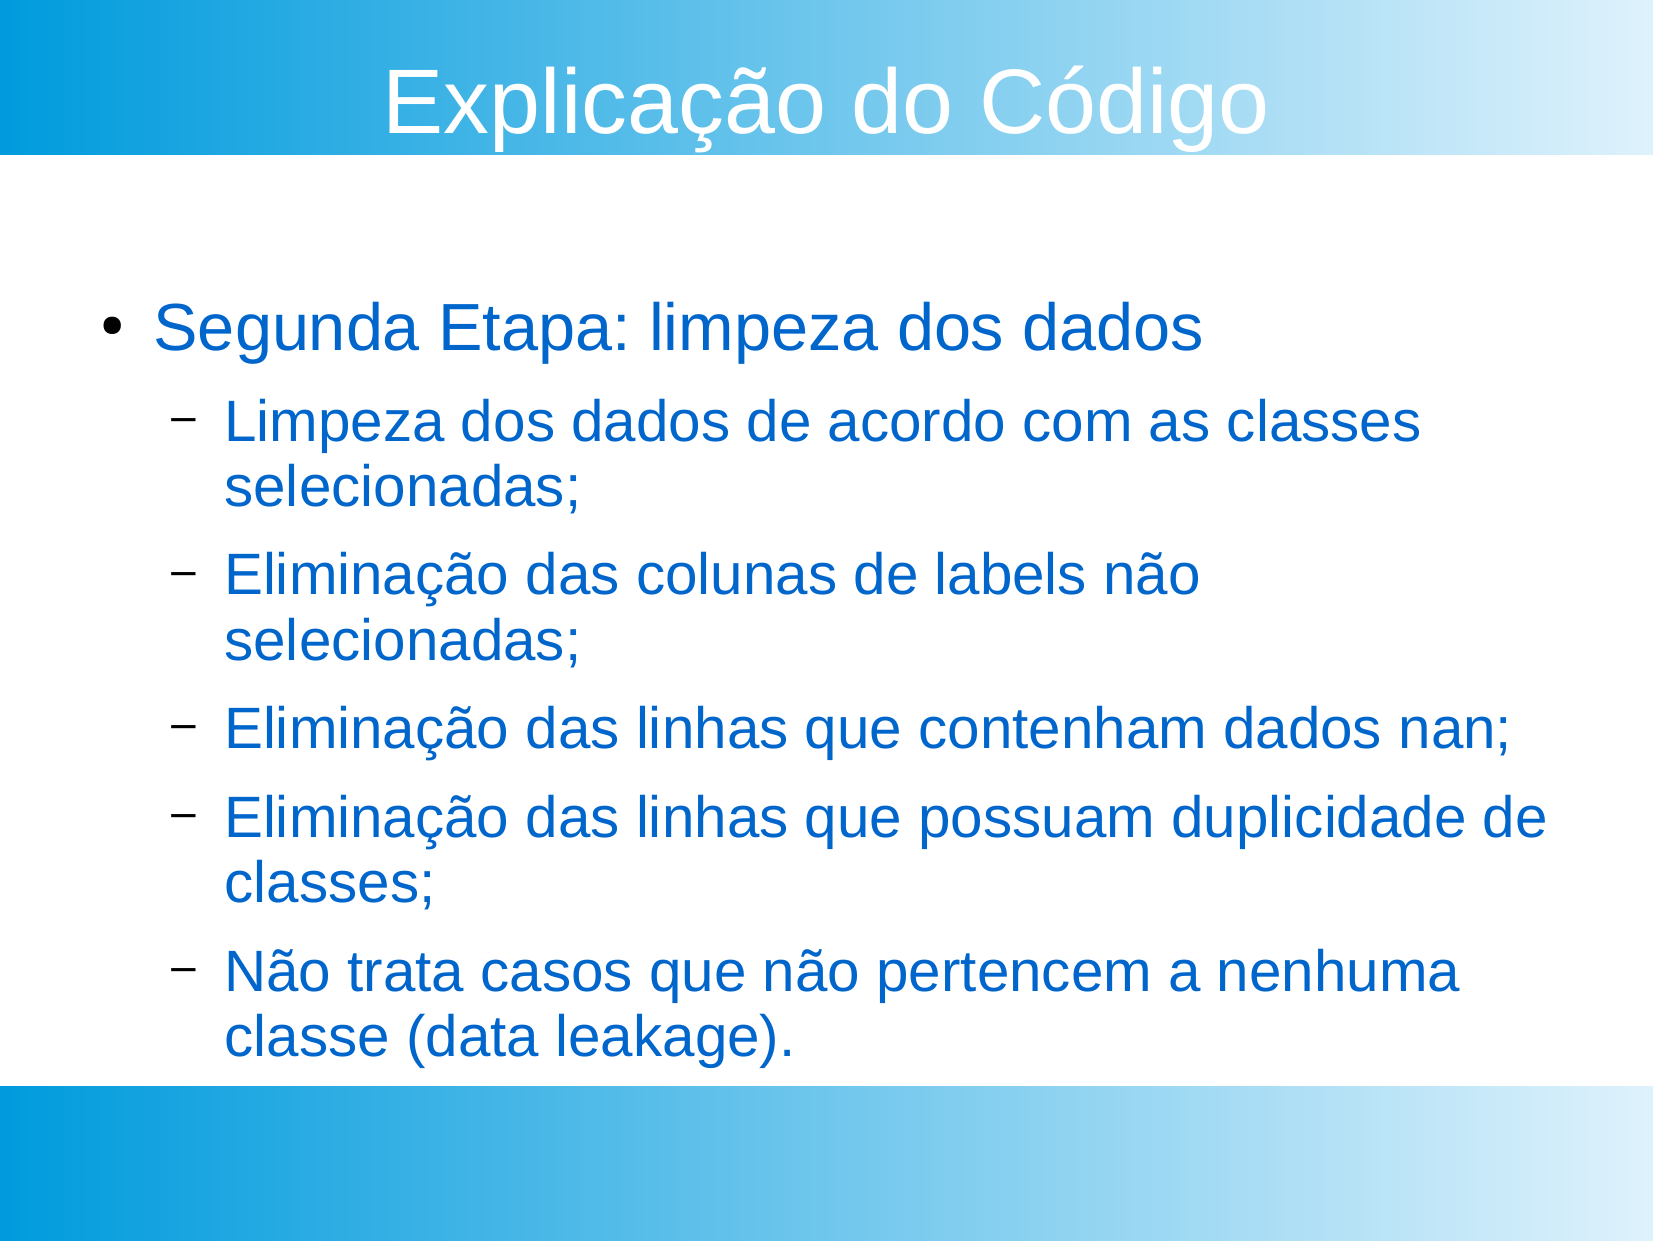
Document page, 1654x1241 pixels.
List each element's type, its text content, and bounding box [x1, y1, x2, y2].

title Explicação do Código [82, 49, 1571, 155]
list Segunda Etapa: limpeza dos dados Limpeza dos dados de acordo com as classes selecionadas; Eliminação das colunas de labels não selecionadas; Eliminação das linhas que contenham dados nan; Eliminação das linhas que possuam duplicidade de classes; Não trata casos que não pertencem a nenhuma classe (data leakage). [82, 290, 1571, 1010]
